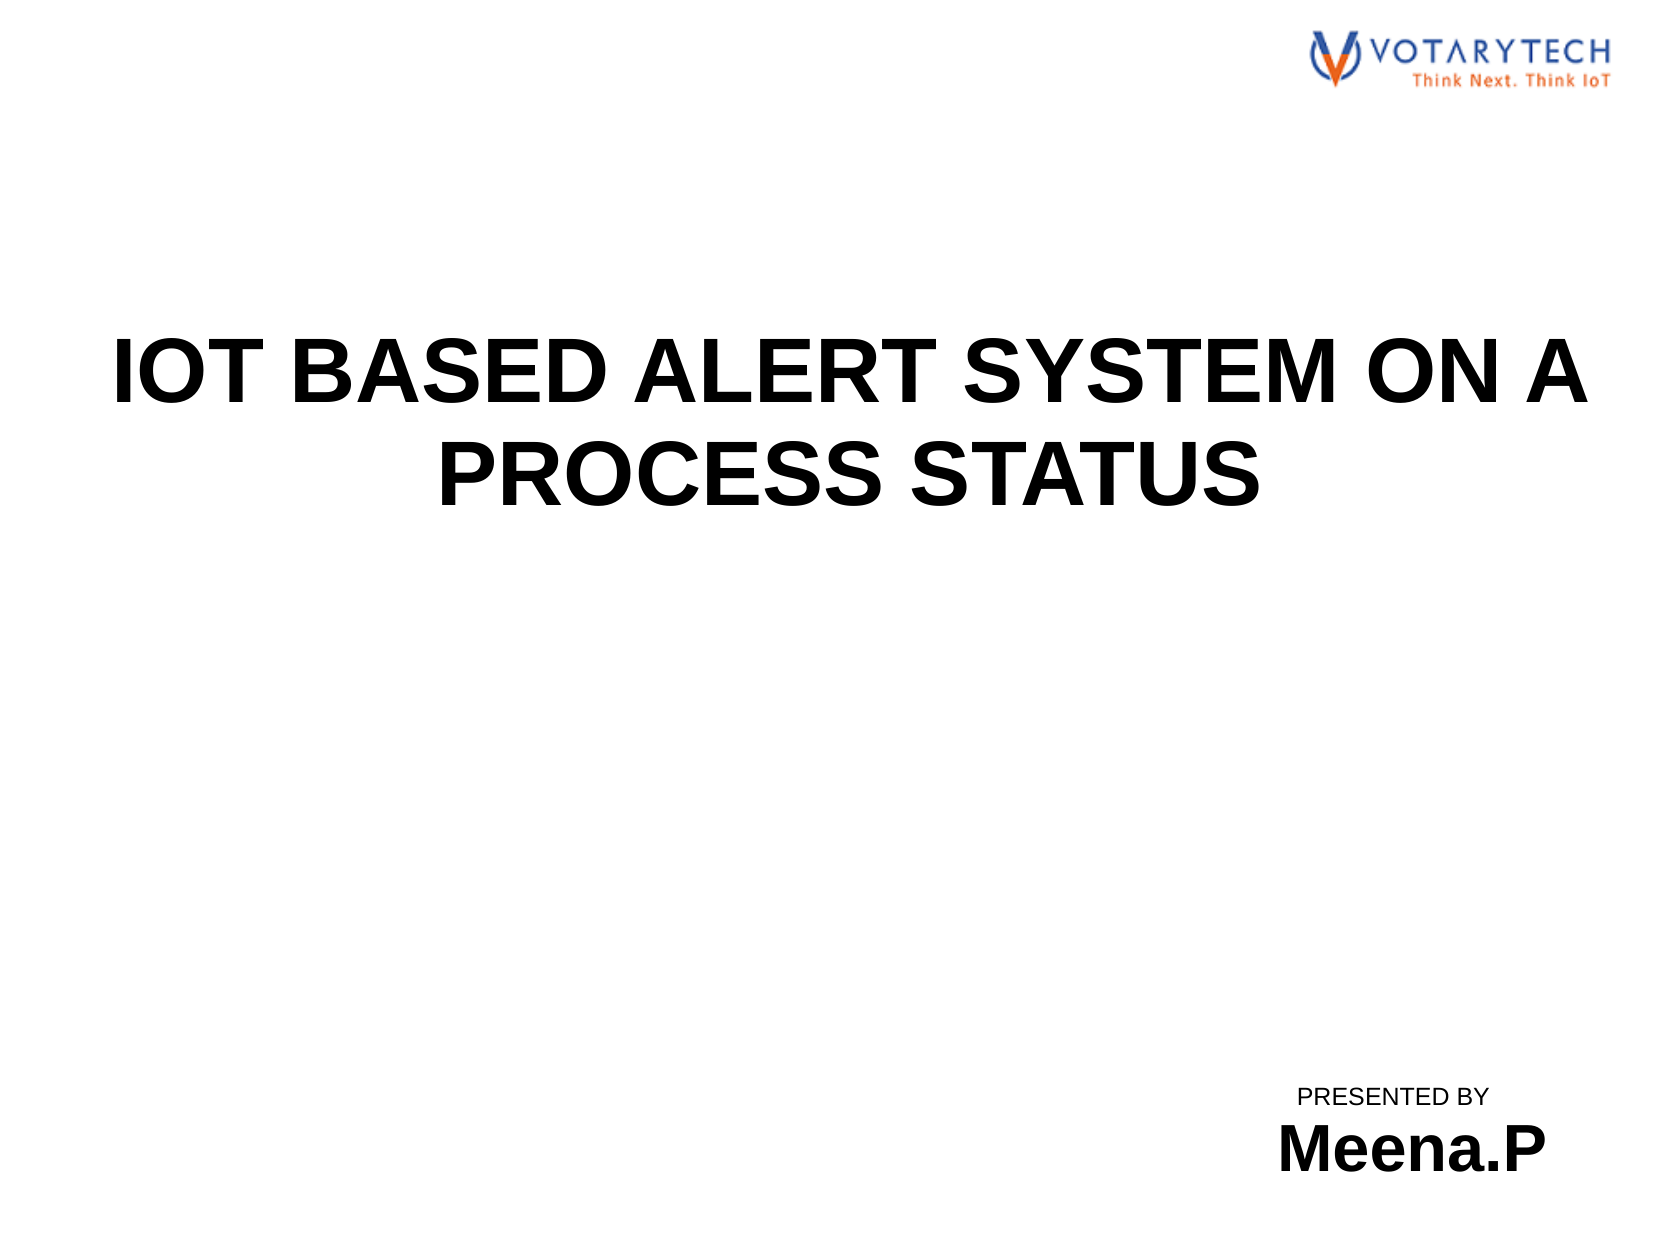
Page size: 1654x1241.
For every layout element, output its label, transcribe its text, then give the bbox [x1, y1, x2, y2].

subtitle PRESENTED BY Meena.P [1228, 921, 1559, 1241]
picture [1300, 26, 1619, 95]
title IOT BASED ALERT SYSTEM ON A PROCESS STATUS [106, 318, 1595, 526]
